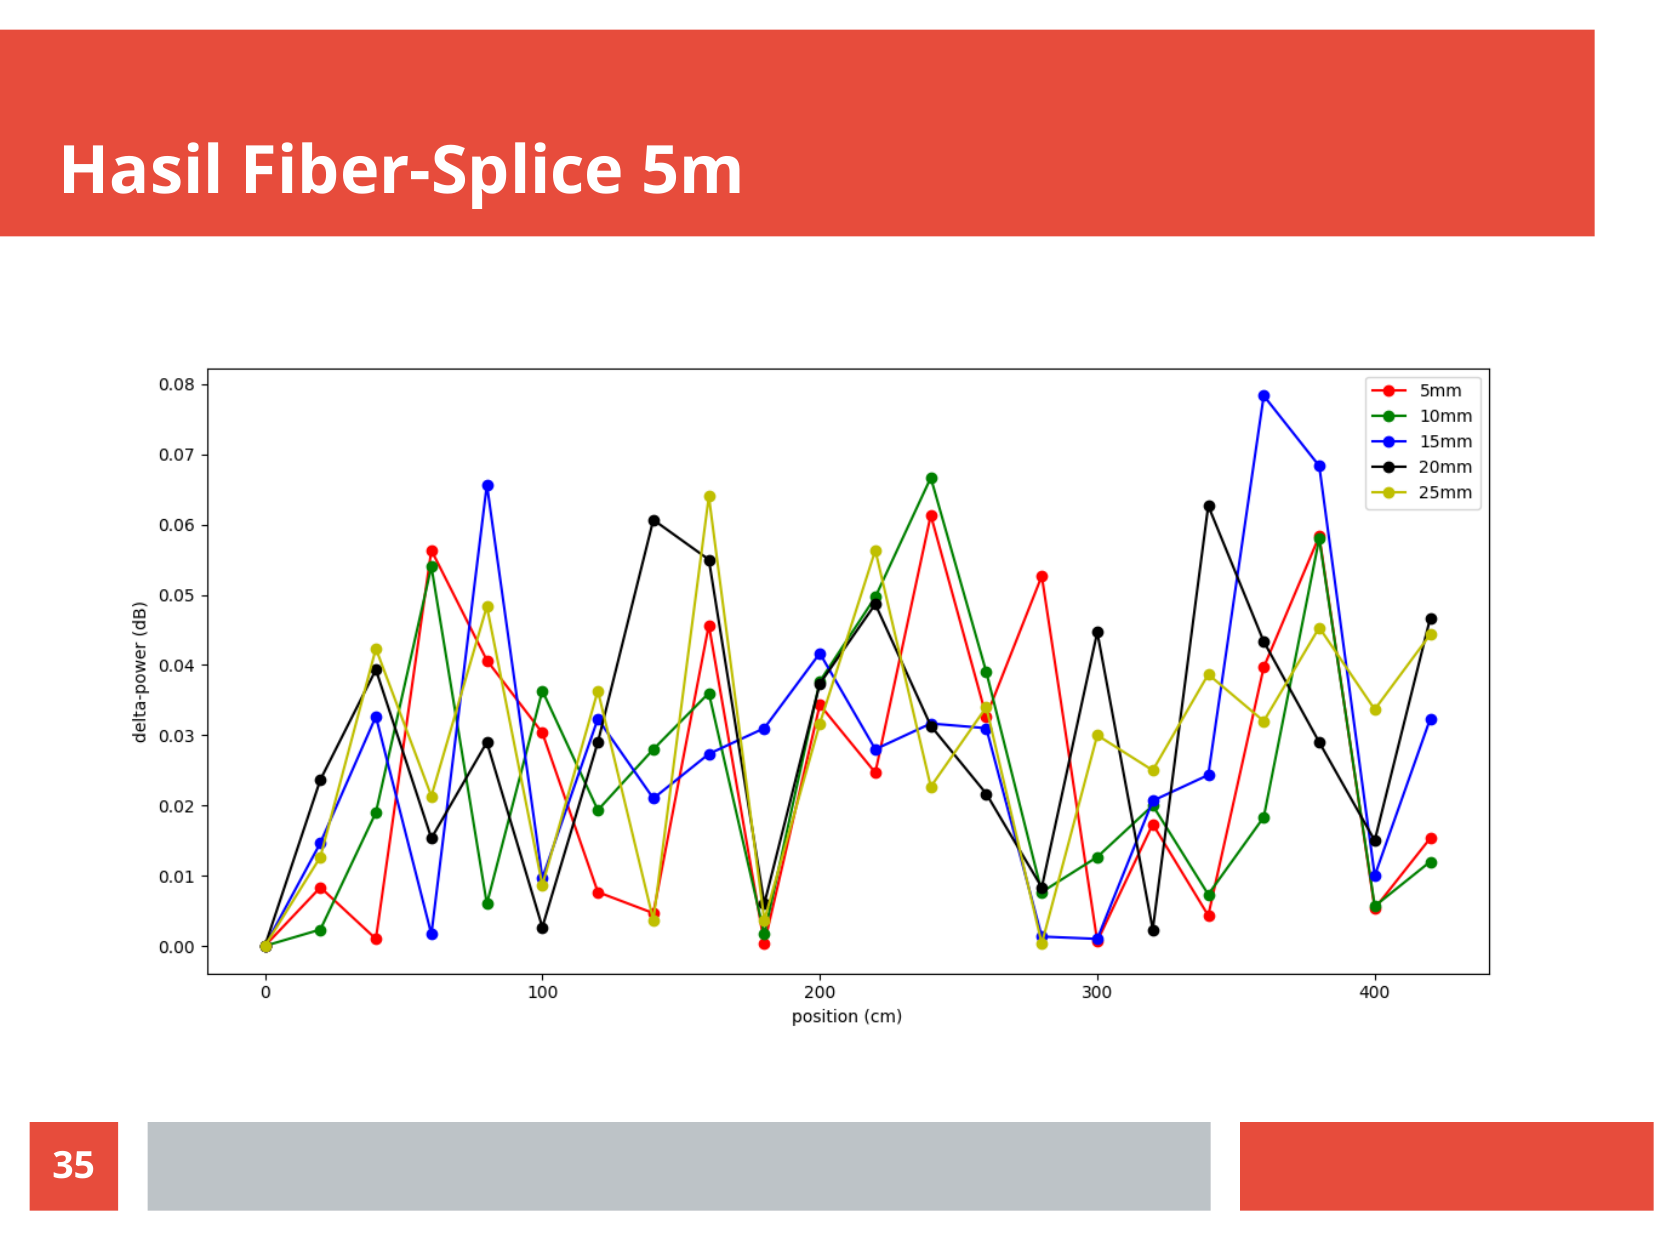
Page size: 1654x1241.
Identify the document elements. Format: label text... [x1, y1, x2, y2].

picture [0, 274, 1654, 1060]
text_box [29, 1122, 119, 1211]
title Hasil Fiber-Splice 5m [59, 59, 1595, 207]
